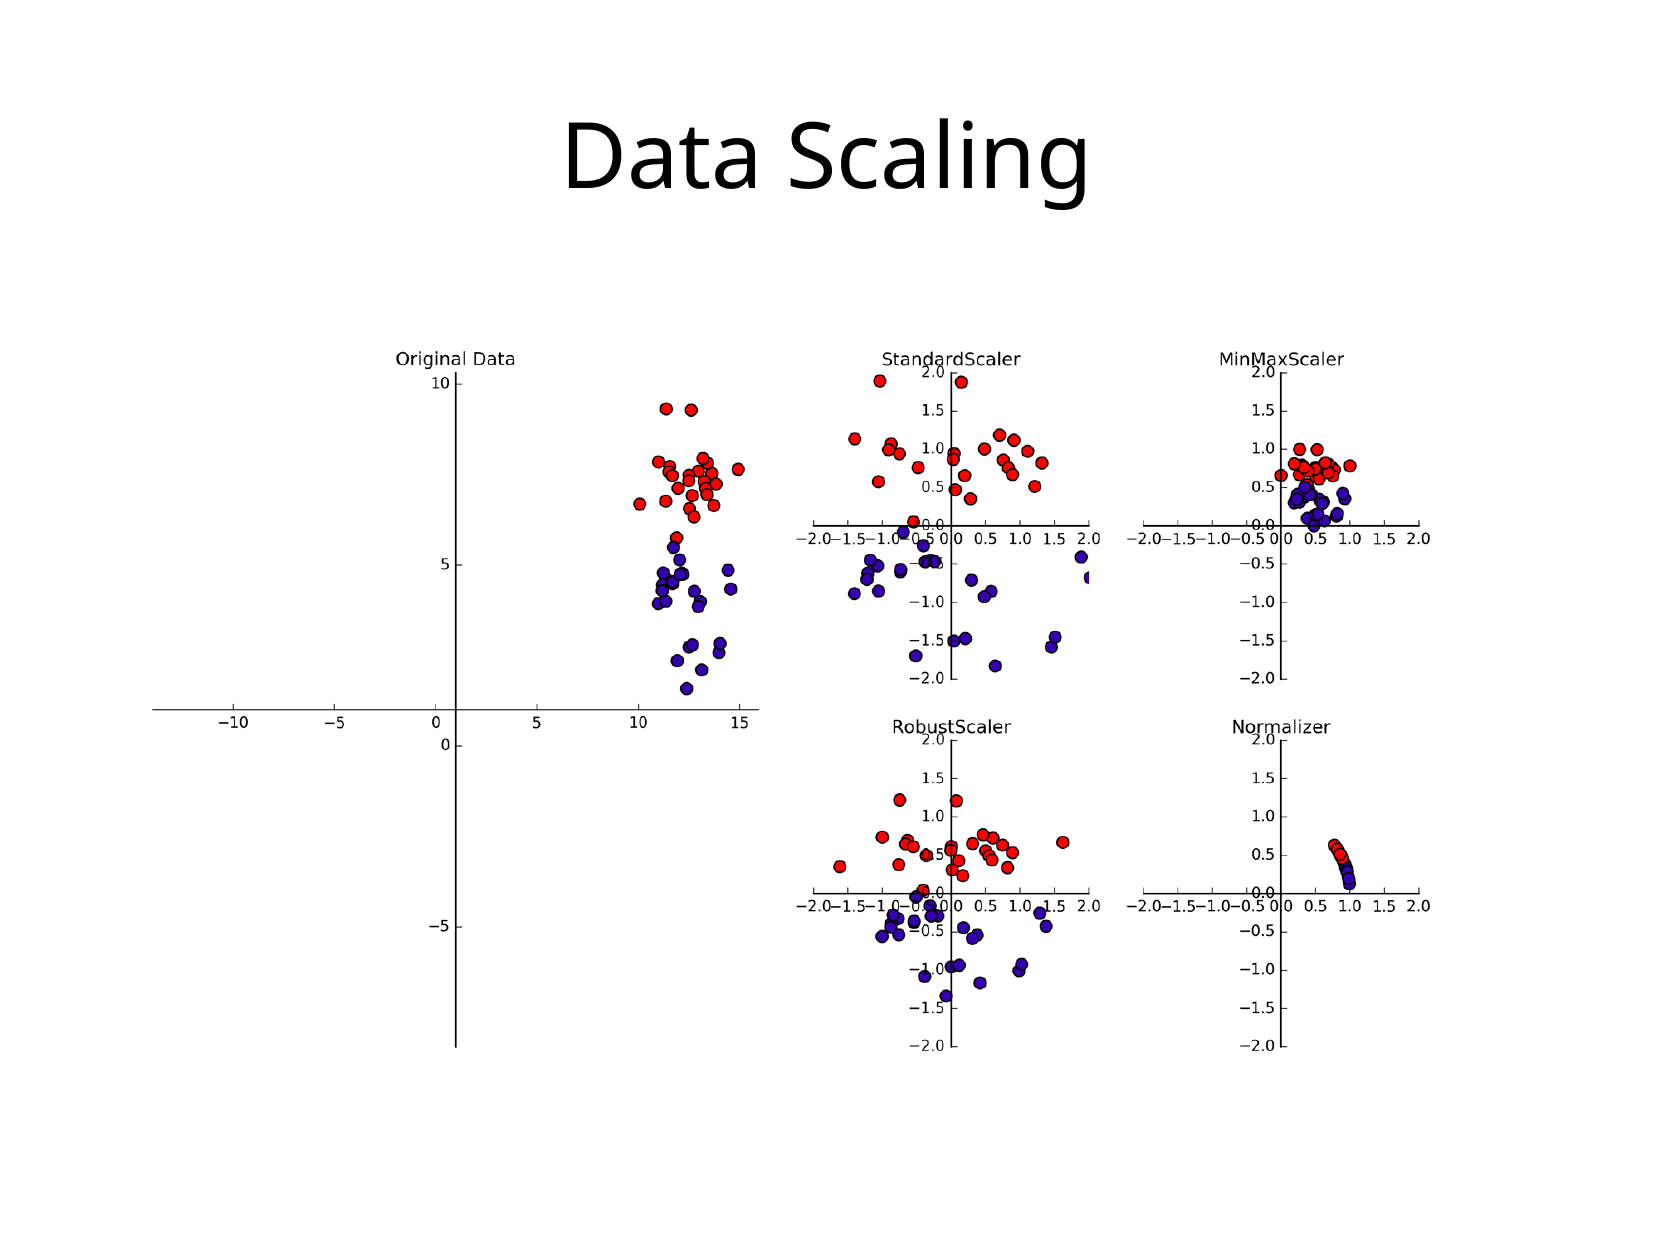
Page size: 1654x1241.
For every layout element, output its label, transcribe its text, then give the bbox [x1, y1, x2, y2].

picture [142, 340, 1441, 1066]
subtitle Data Scaling [82, 290, 1571, 1010]
title Data Scaling [82, 49, 1571, 257]
